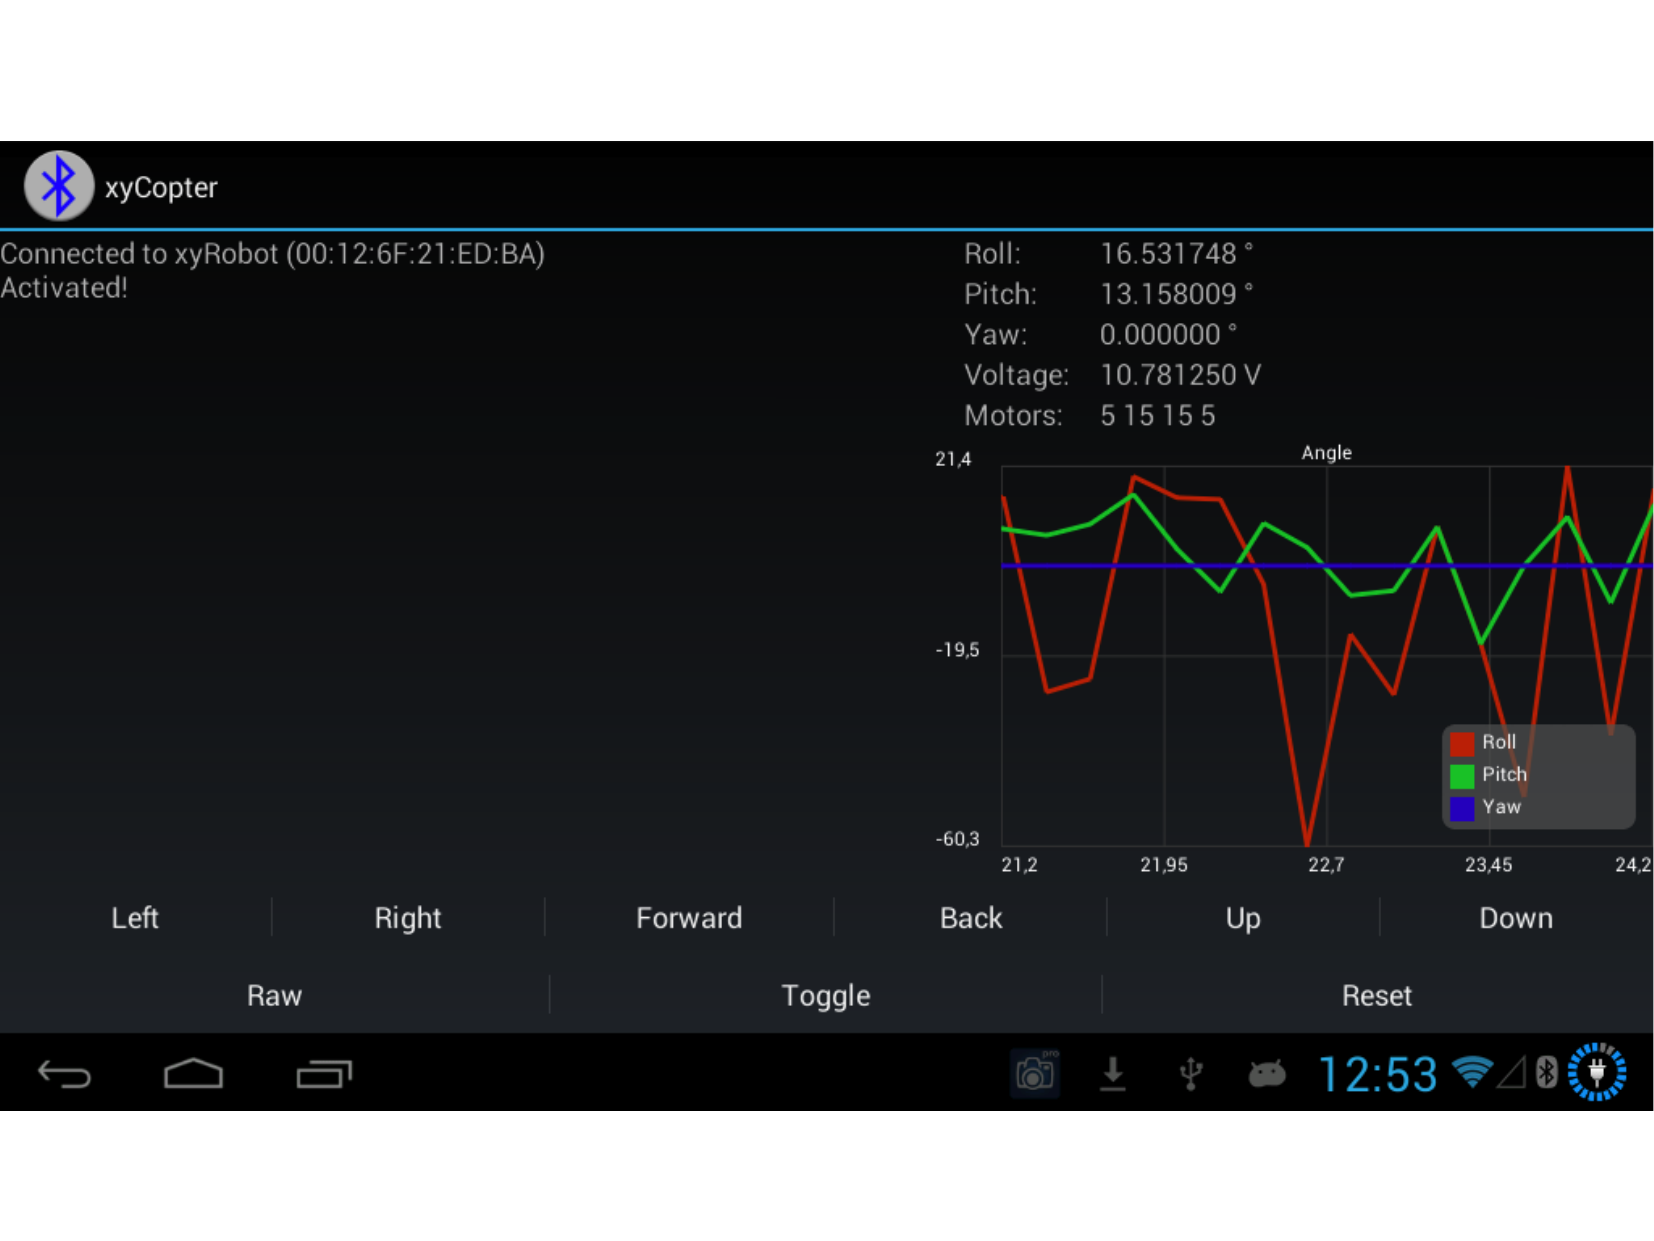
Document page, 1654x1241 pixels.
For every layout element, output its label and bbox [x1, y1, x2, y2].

picture [0, 141, 1654, 1111]
